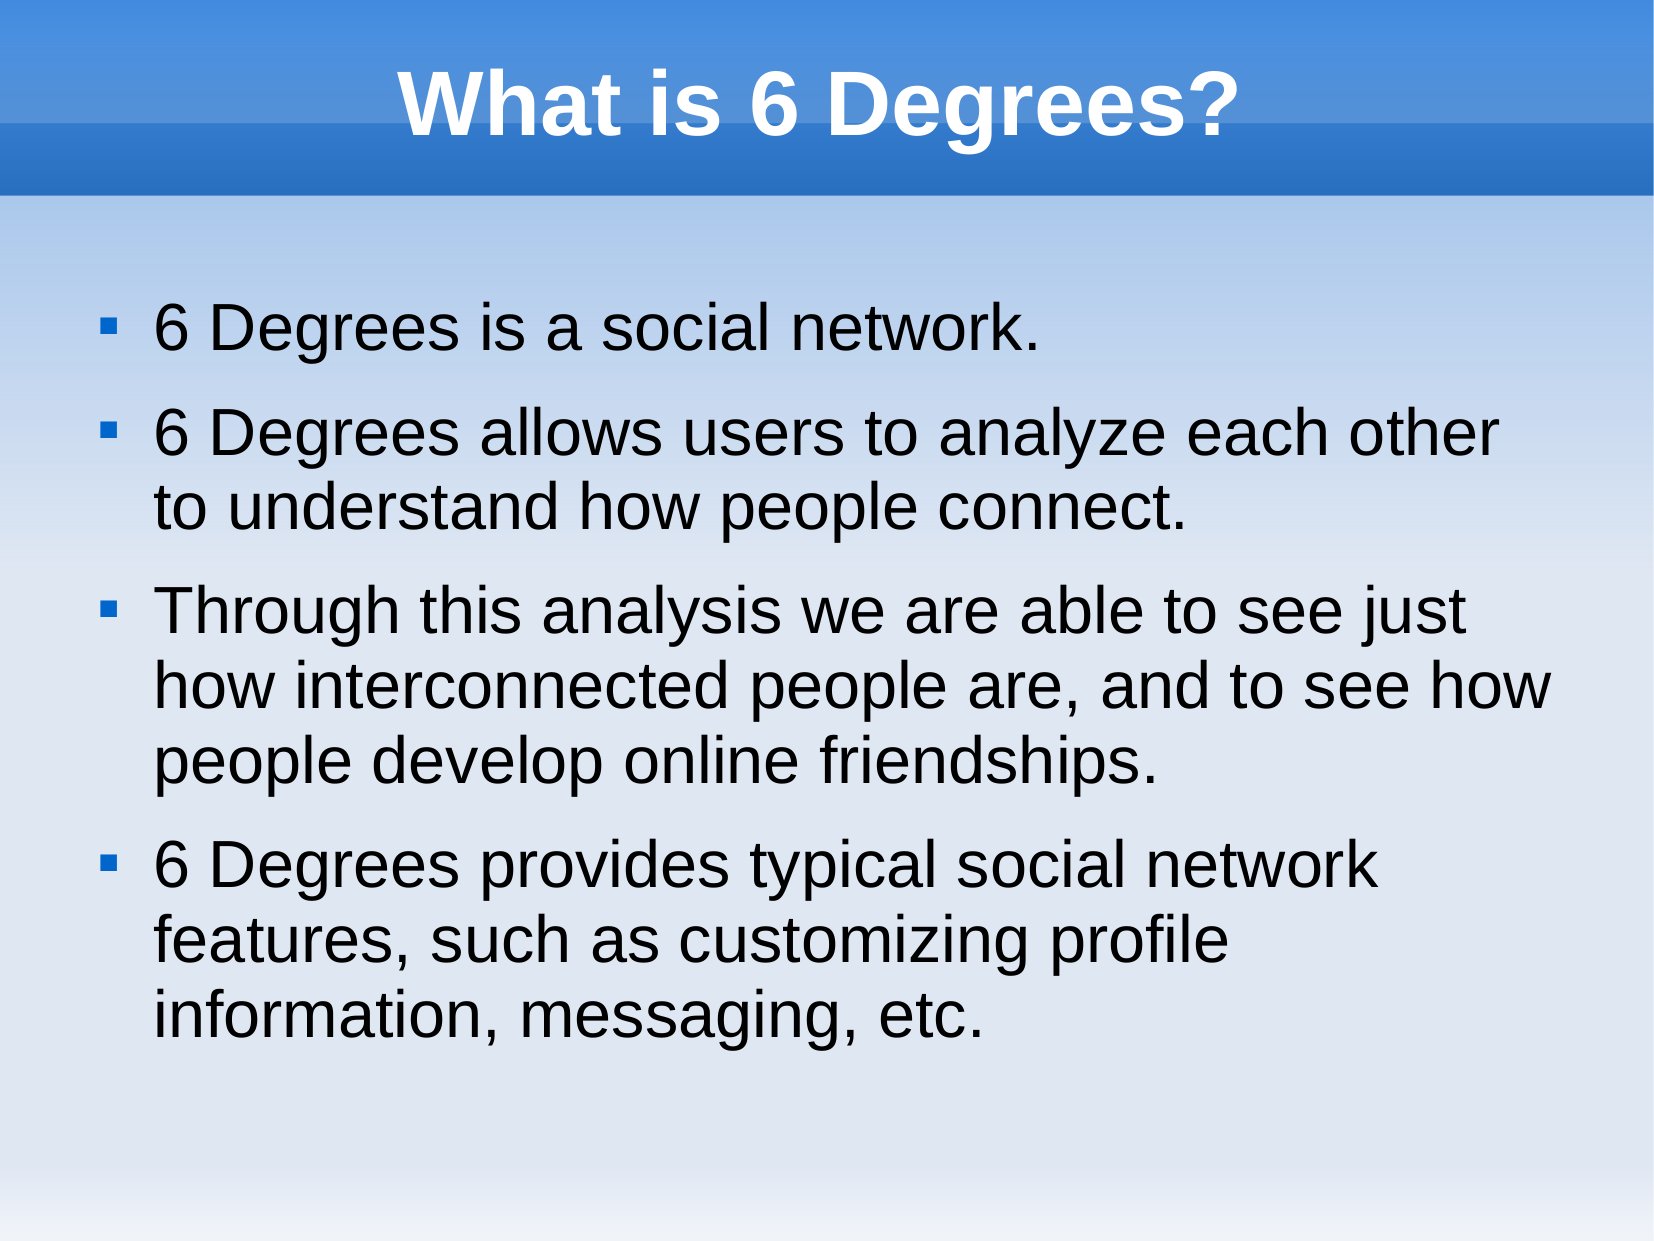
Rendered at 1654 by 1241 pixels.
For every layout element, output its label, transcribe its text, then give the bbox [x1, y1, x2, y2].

list 6 Degrees is a social network. 6 Degrees allows users to analyze each other to understand how people connect. Through this analysis we are able to see just how interconnected people are, and to see how people develop online friendships. 6 Degrees provides typical social network features, such as customizing profile information, messaging, etc. [82, 290, 1571, 1094]
picture [0, 0, 1654, 1241]
title What is 6 Degrees? [76, 0, 1565, 208]
